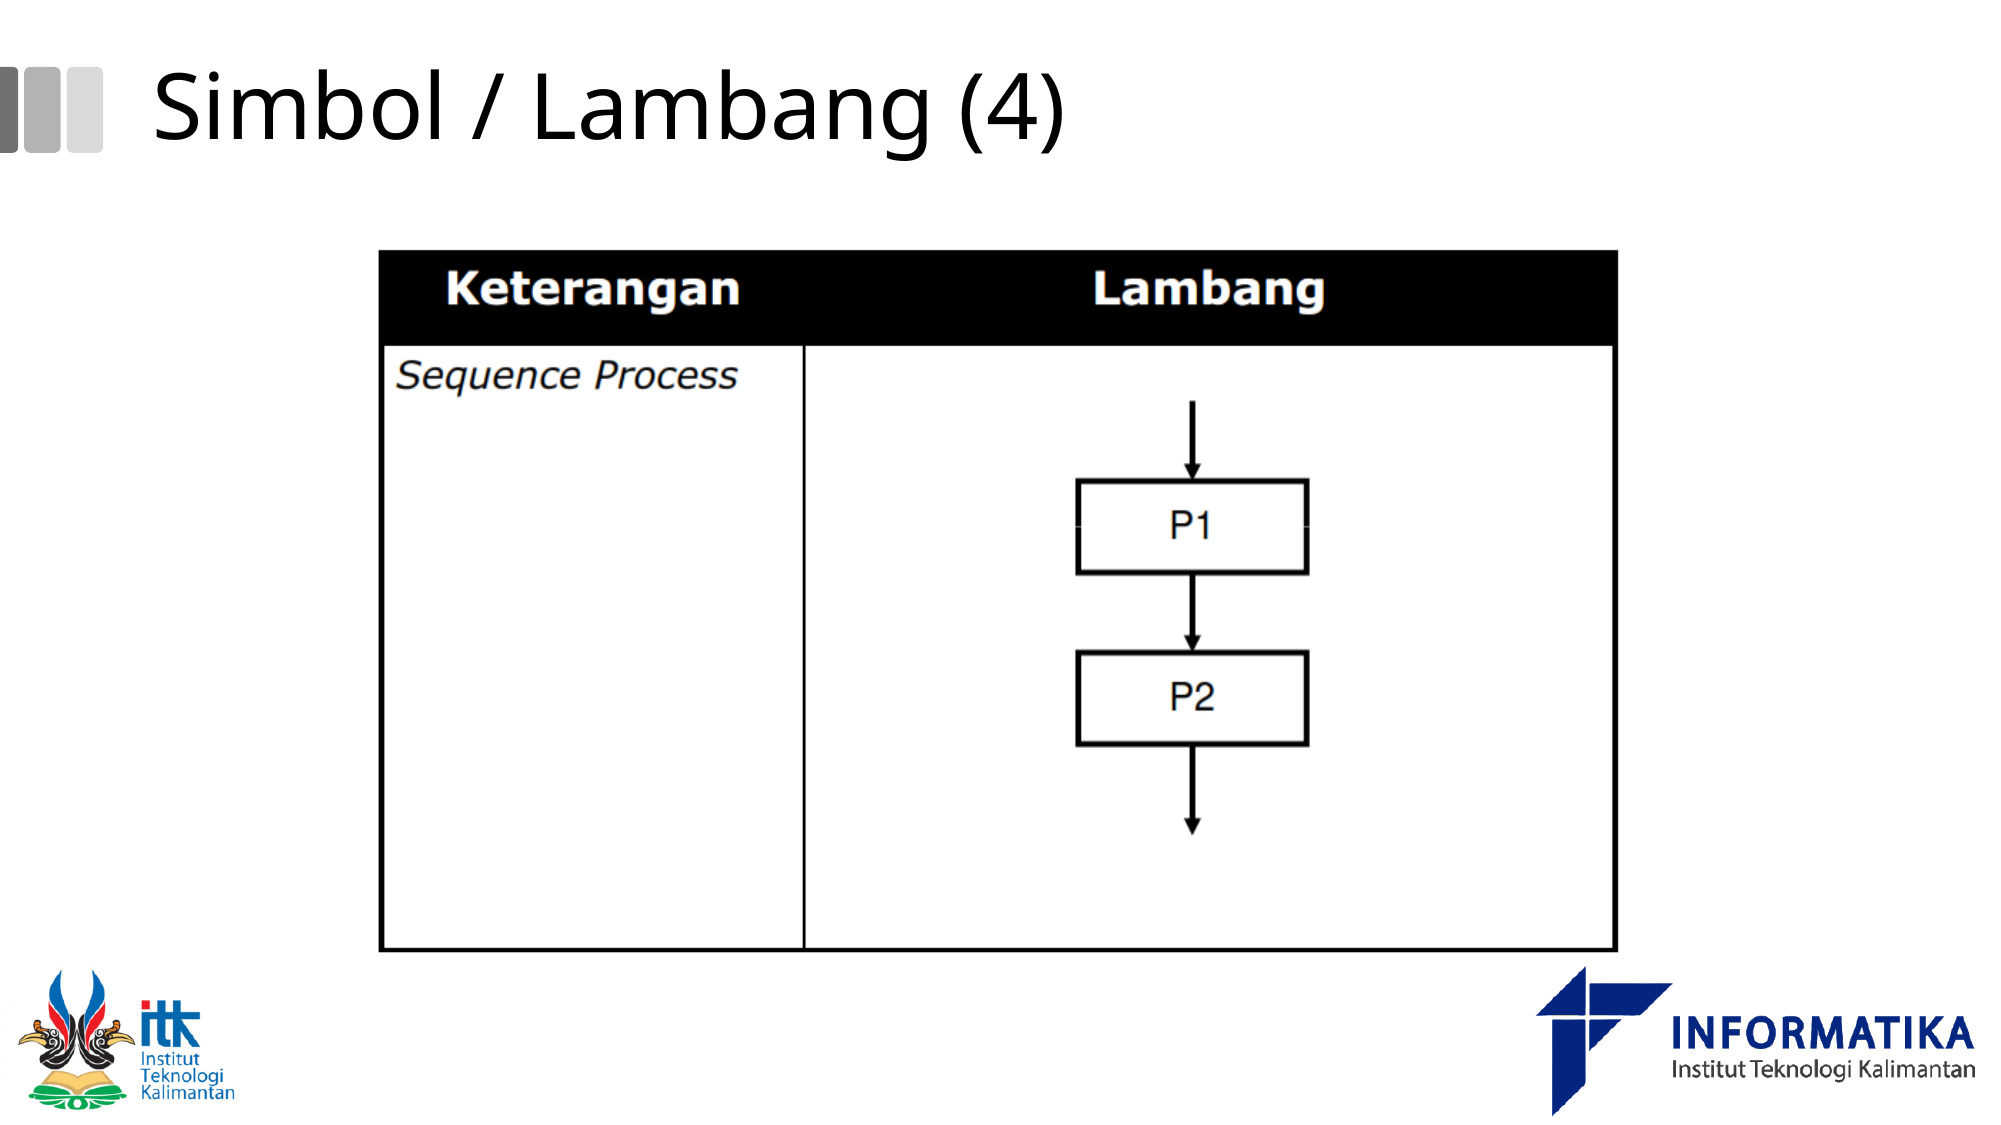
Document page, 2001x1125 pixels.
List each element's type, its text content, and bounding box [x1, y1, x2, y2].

title Simbol / Lambang (4) [137, 1, 1863, 219]
picture [376, 246, 1624, 961]
picture [0, 935, 253, 1125]
picture [1534, 965, 1976, 1118]
